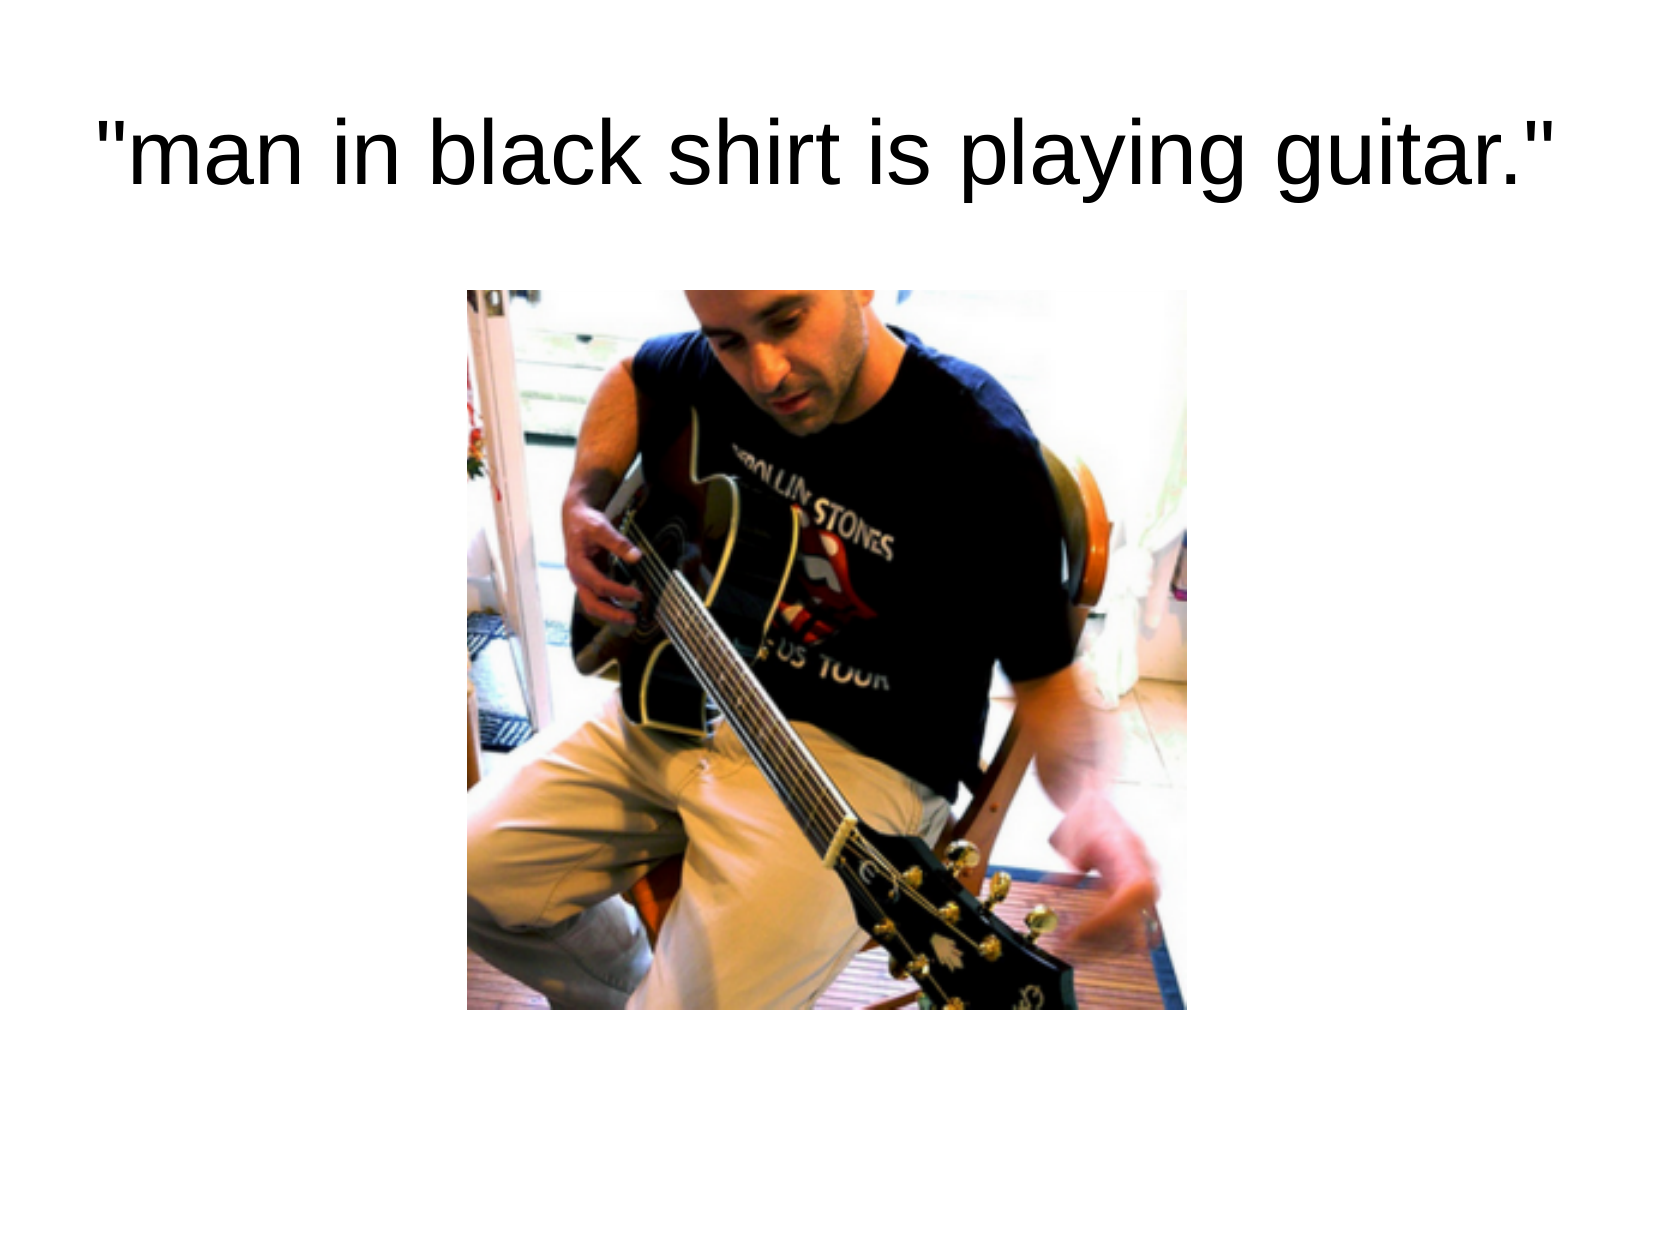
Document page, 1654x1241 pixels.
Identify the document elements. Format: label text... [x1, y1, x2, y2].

picture [467, 290, 1187, 1010]
title "man in black shirt is playing guitar." [82, 49, 1571, 257]
